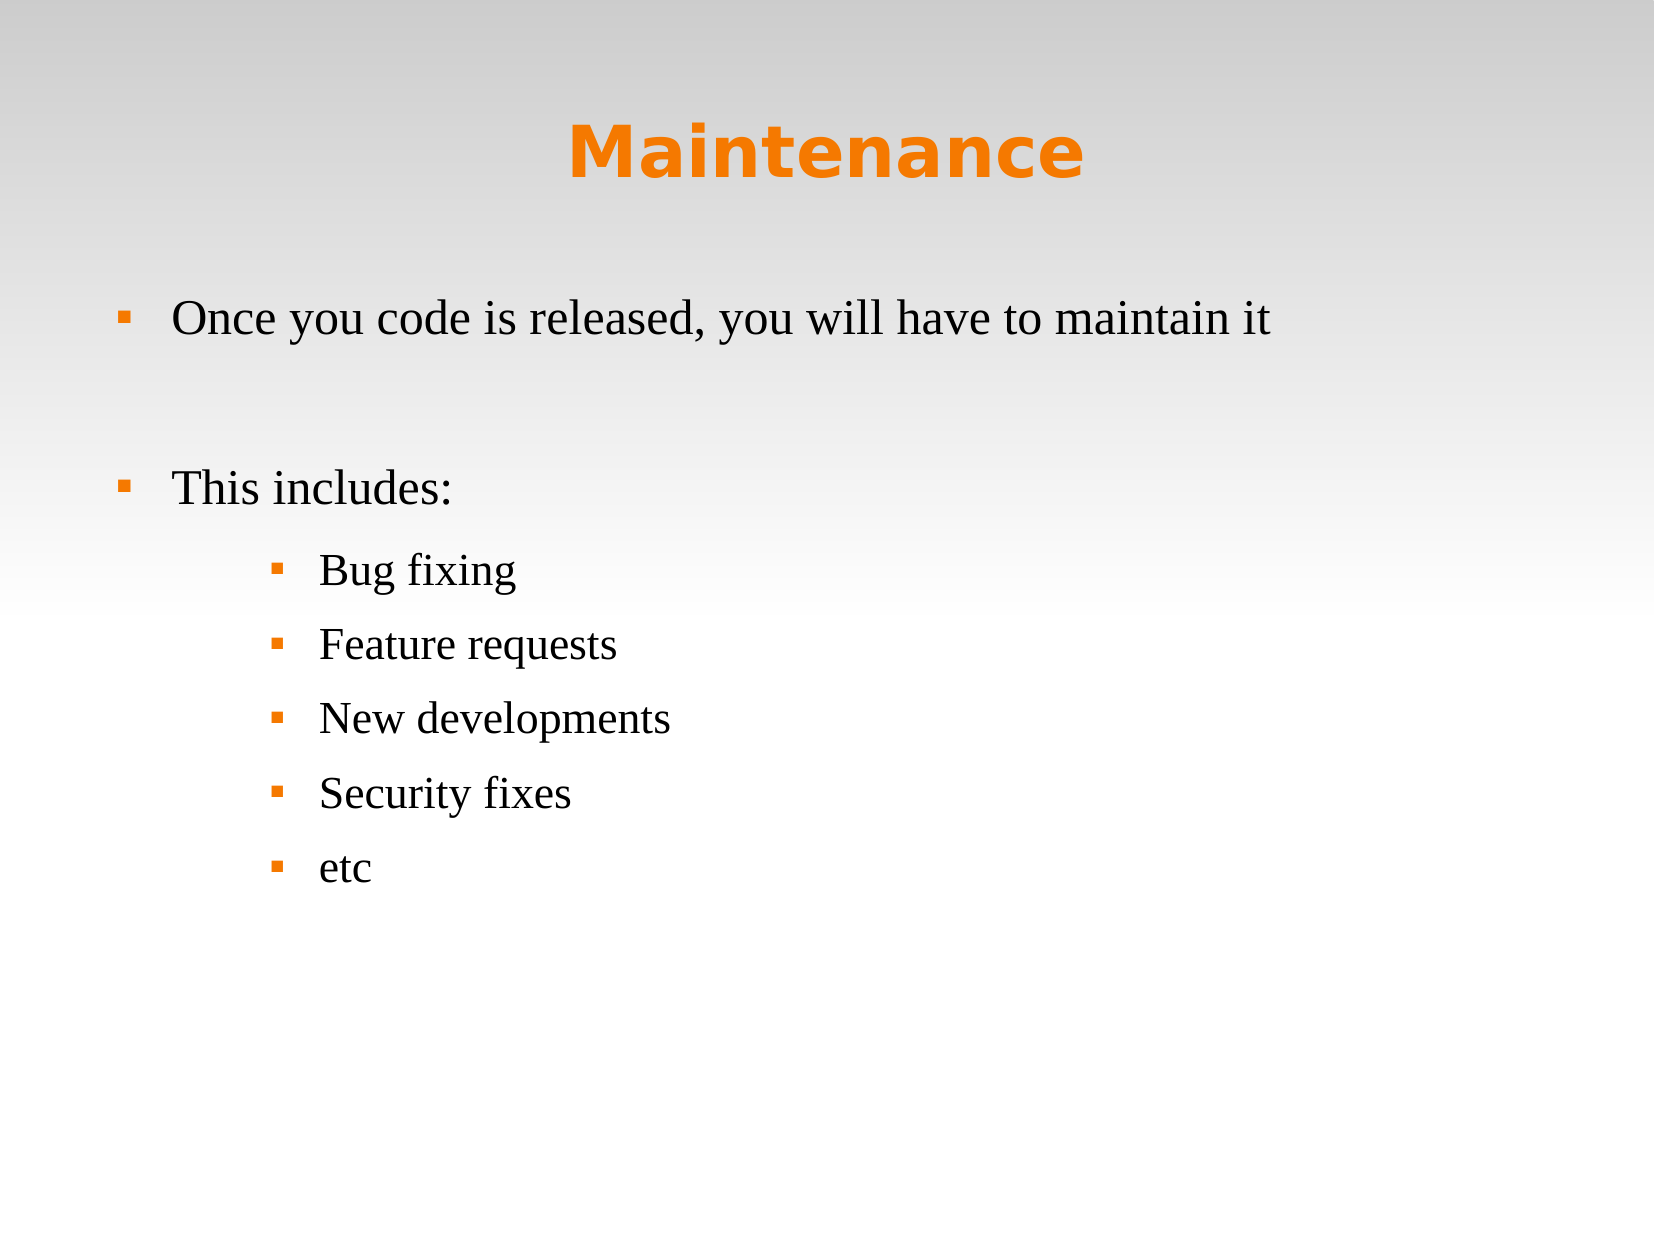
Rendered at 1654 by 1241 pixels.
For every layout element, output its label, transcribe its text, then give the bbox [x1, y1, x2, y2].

list Once you code is released, you will have to maintain it This includes: Bug fixing Feature requests New developments Security fixes etc [82, 290, 1571, 1109]
title Maintenance [82, 49, 1571, 257]
